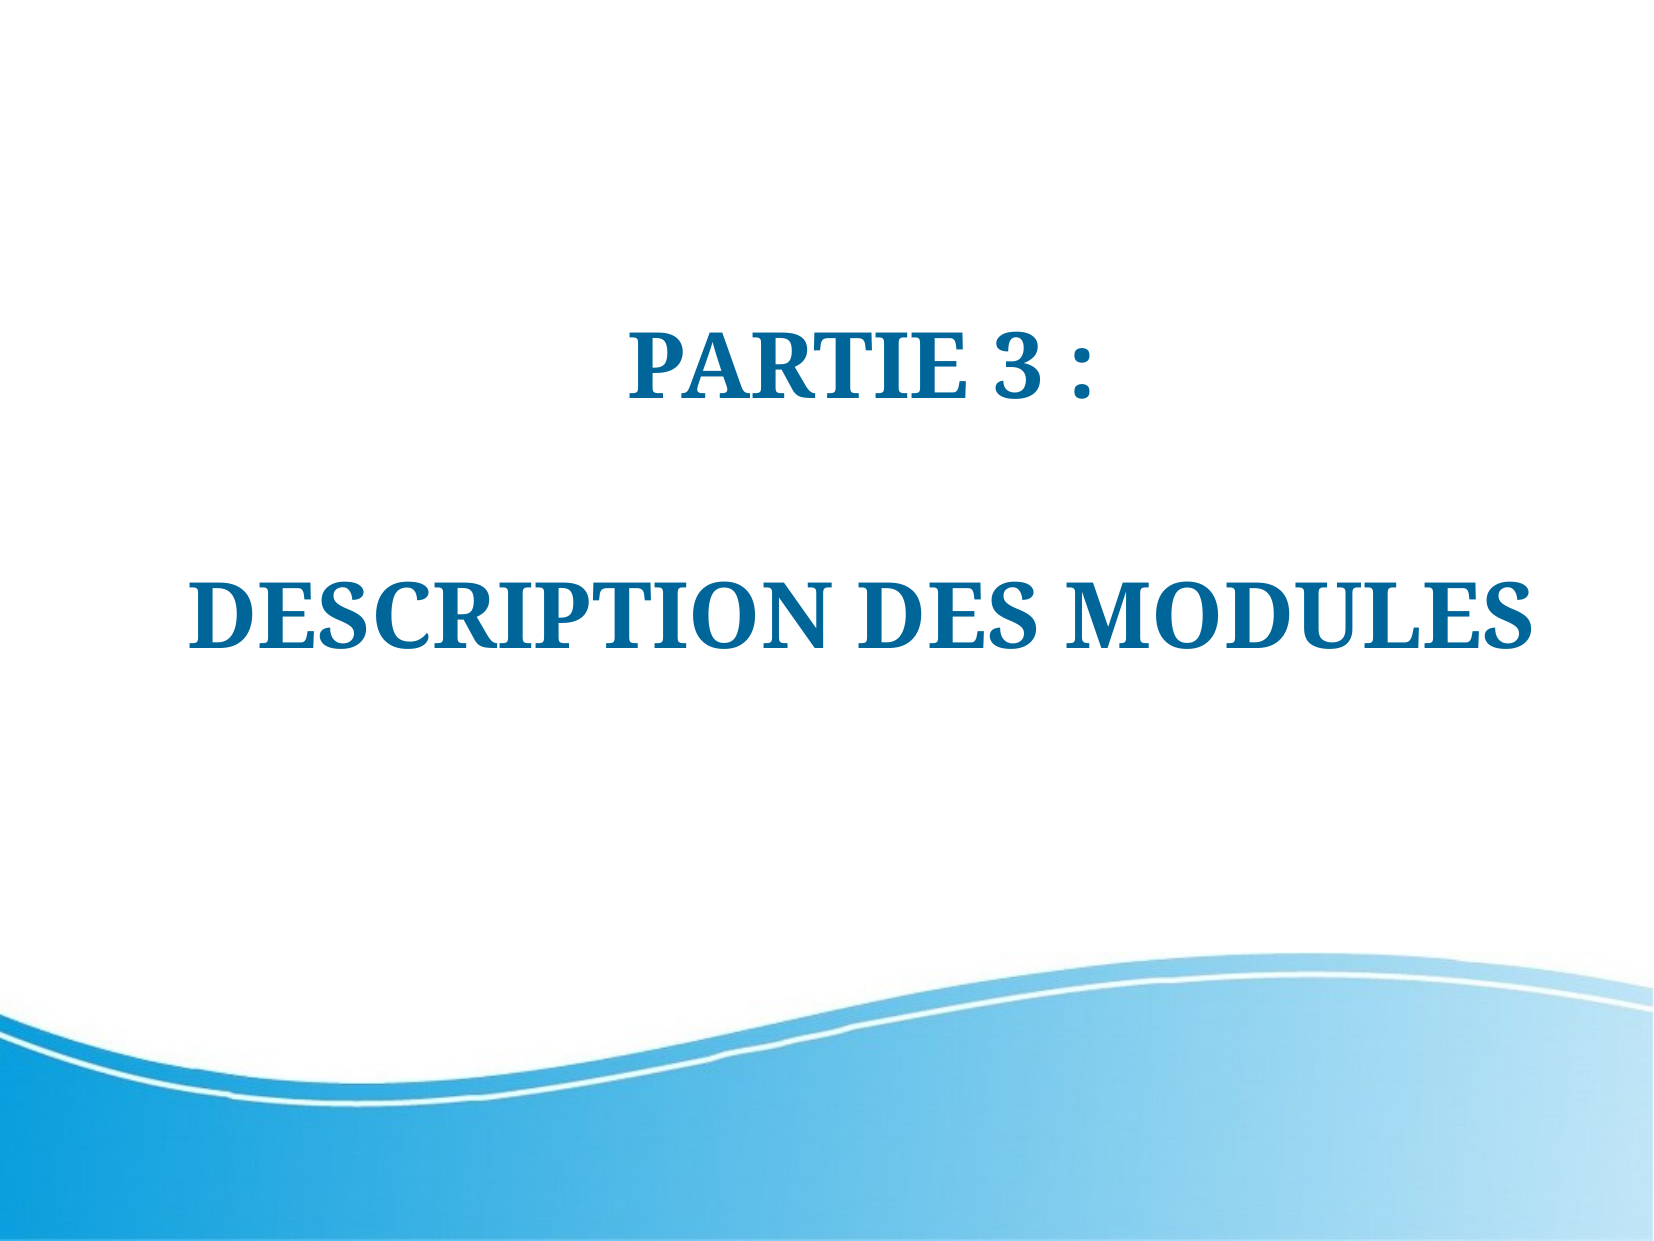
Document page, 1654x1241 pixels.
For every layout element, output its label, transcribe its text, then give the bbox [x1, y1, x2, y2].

title PARTIE 3 : DESCRIPTION DES MODULES [118, 349, 1607, 626]
picture [0, 952, 1654, 1241]
